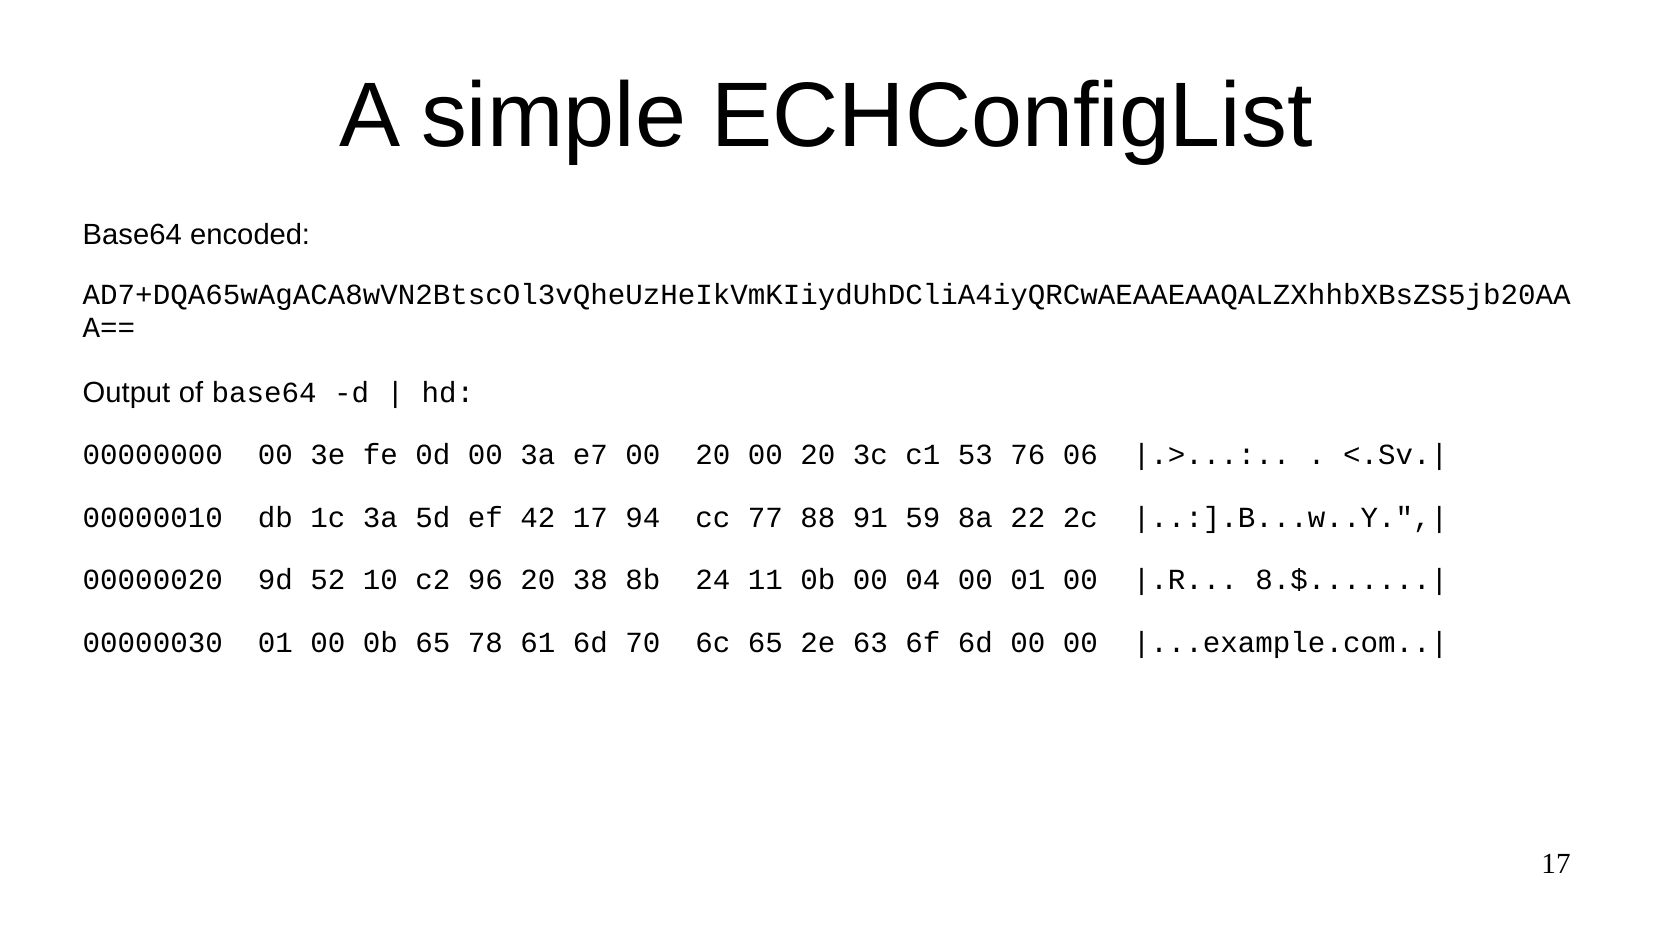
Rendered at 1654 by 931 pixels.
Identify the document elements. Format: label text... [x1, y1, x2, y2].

title A simple ECHConfigList [82, 37, 1571, 193]
list Base64 encoded: AD7+DQA65wAgACA8wVN2BtscOl3vQheUzHeIkVmKIiydUhDCliA4iyQRCwAEAAEAAQALZXhhbXBsZS5jb20AAA== Output of base64 -d | hd: 00000000 00 3e fe 0d 00 3a e7 00 20 00 20 3c c1 53 76 06 |.>...:.. . <.Sv.| 00000010 db 1c 3a 5d ef 42 17 94 cc 77 88 91 59 8a 22 2c |..:].B...w..Y.",| 00000020 9d 52 10 c2 96 20 38 8b 24 11 0b 00 04 00 01 00 |.R... 8.$.......| 00000030 01 00 0b 65 78 61 6d 70 6c 65 2e 63 6f 6d 00 00 |...example.com..| [82, 217, 1571, 758]
